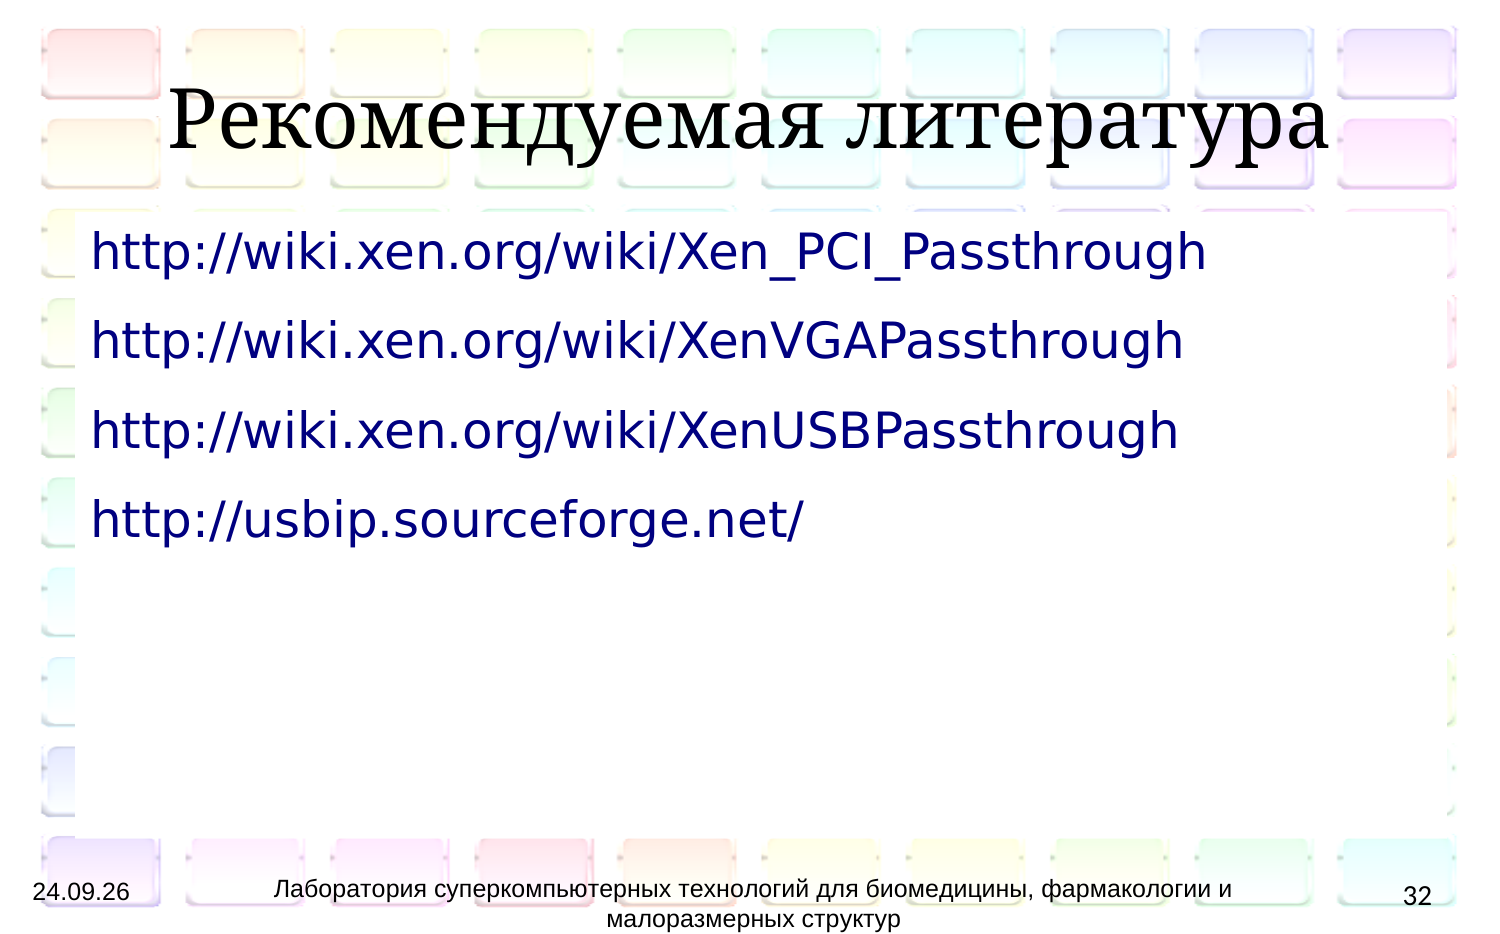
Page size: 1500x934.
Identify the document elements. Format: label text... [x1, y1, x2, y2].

list http://wiki.xen.org/wiki/Xen_PCI_Passthrough http://wiki.xen.org/wiki/XenVGAPassthrough http://wiki.xen.org/wiki/XenUSBPassthrough http://usbip.sourceforge.net/ [75, 211, 1447, 839]
picture [0, 0, 1500, 934]
text_box 11.03.12 [17, 868, 184, 918]
text_box Лаборатория суперкомпьютерных технологий для биомедицины, фармакологии и малоразмерных структур [171, 864, 1338, 915]
text_box <номер> [1387, 868, 1473, 918]
title Рекомендуемая литература [75, 37, 1426, 193]
